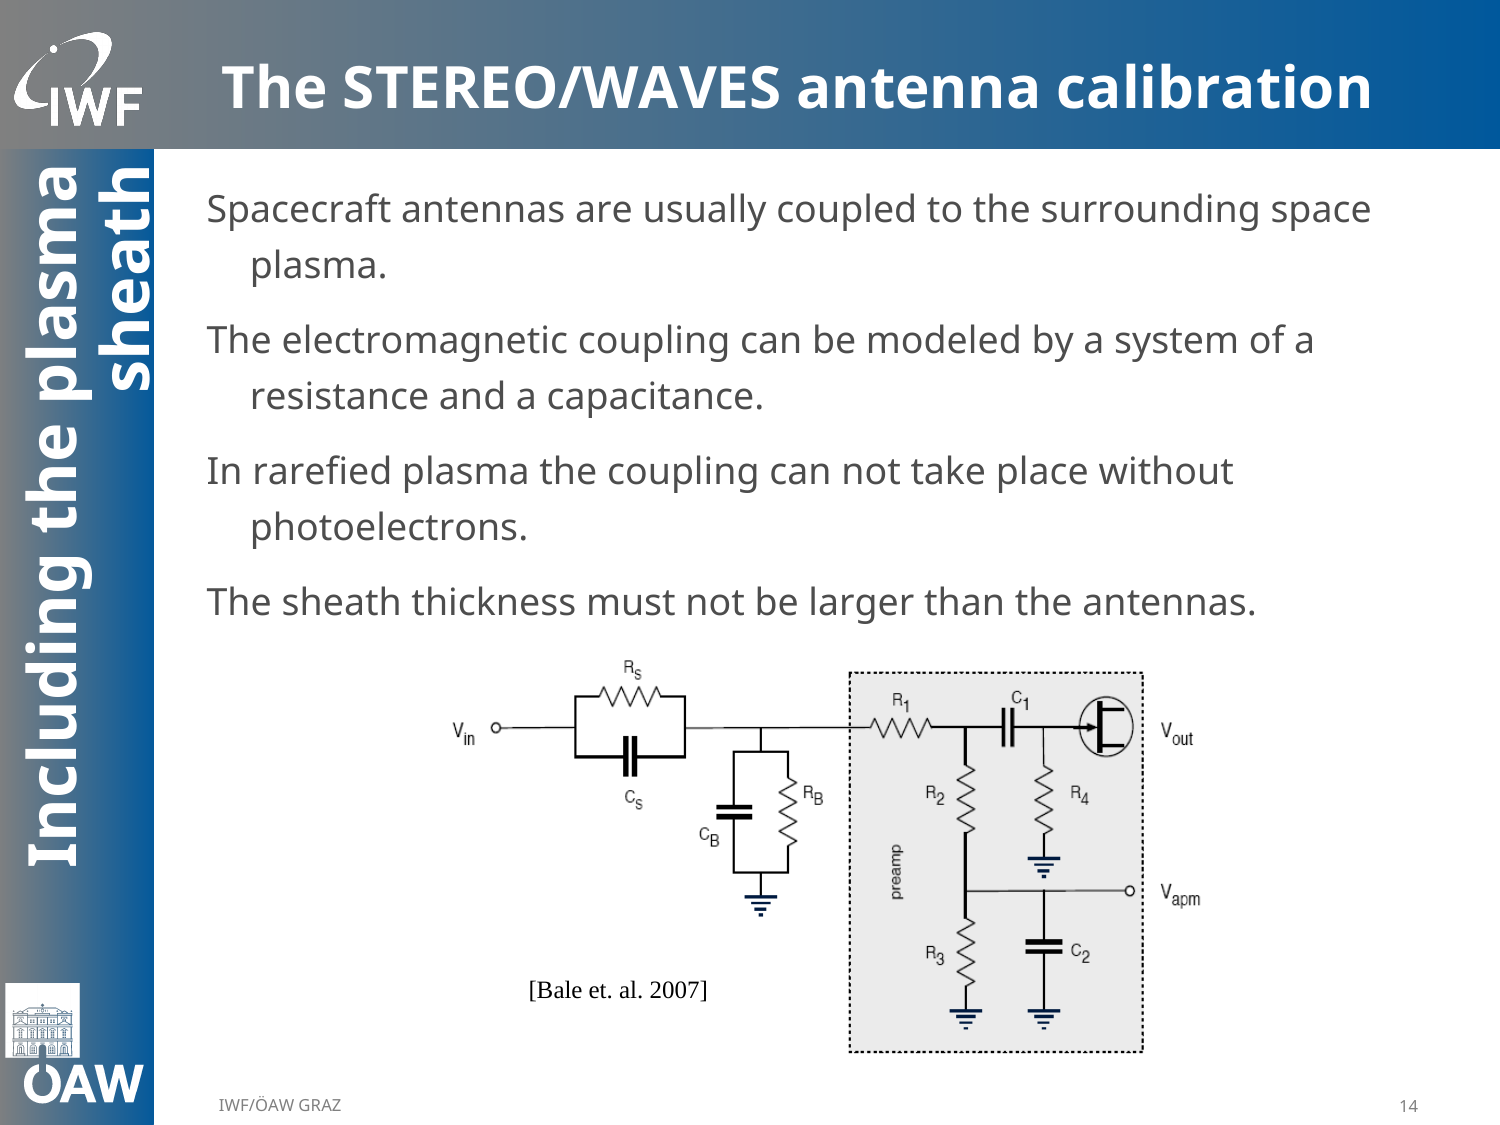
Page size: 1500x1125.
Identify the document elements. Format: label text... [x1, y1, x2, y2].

list Spacecraft antennas are usually coupled to the surrounding space plasma. The electromagnetic coupling can be modeled by a system of a resistance and a capacitance. In rarefied plasma the coupling can not take place without photoelectrons. The sheath thickness must not be larger than the antennas. [206, 177, 1447, 1075]
picture [429, 639, 1223, 1069]
title The STEREO/WAVES antenna calibration [206, 36, 1459, 144]
picture [8, 32, 154, 132]
text_box Including the plasma sheath [29, 148, 154, 959]
text_box [Bale et. al. 2007] [513, 968, 751, 1012]
picture [5, 983, 154, 1105]
